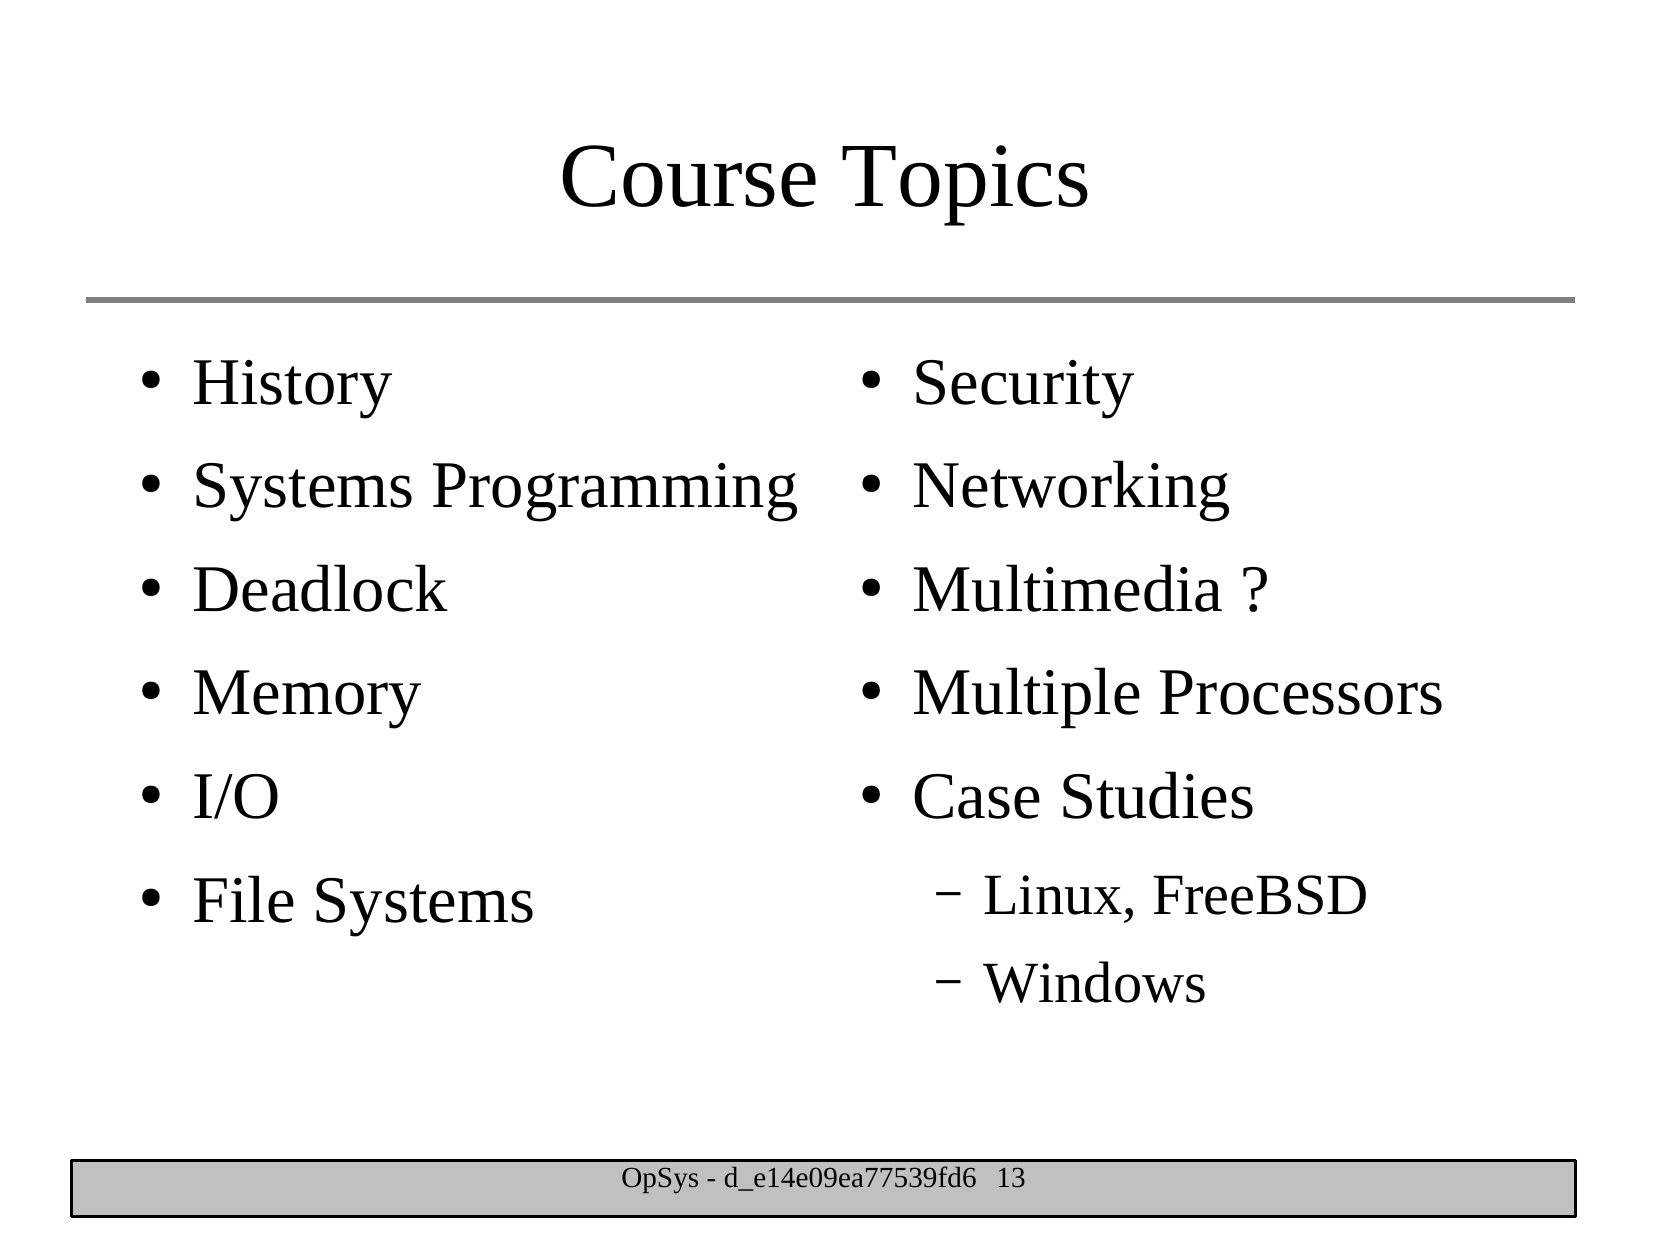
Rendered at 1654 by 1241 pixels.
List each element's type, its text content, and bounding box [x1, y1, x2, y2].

list Security Networking Multimedia ? Multiple Processors Case Studies Linux, FreeBSD Windows [841, 344, 1547, 1138]
list History Systems Programming Deadlock Memory I/O File Systems [121, 344, 827, 1127]
title Course Topics [119, 72, 1532, 280]
